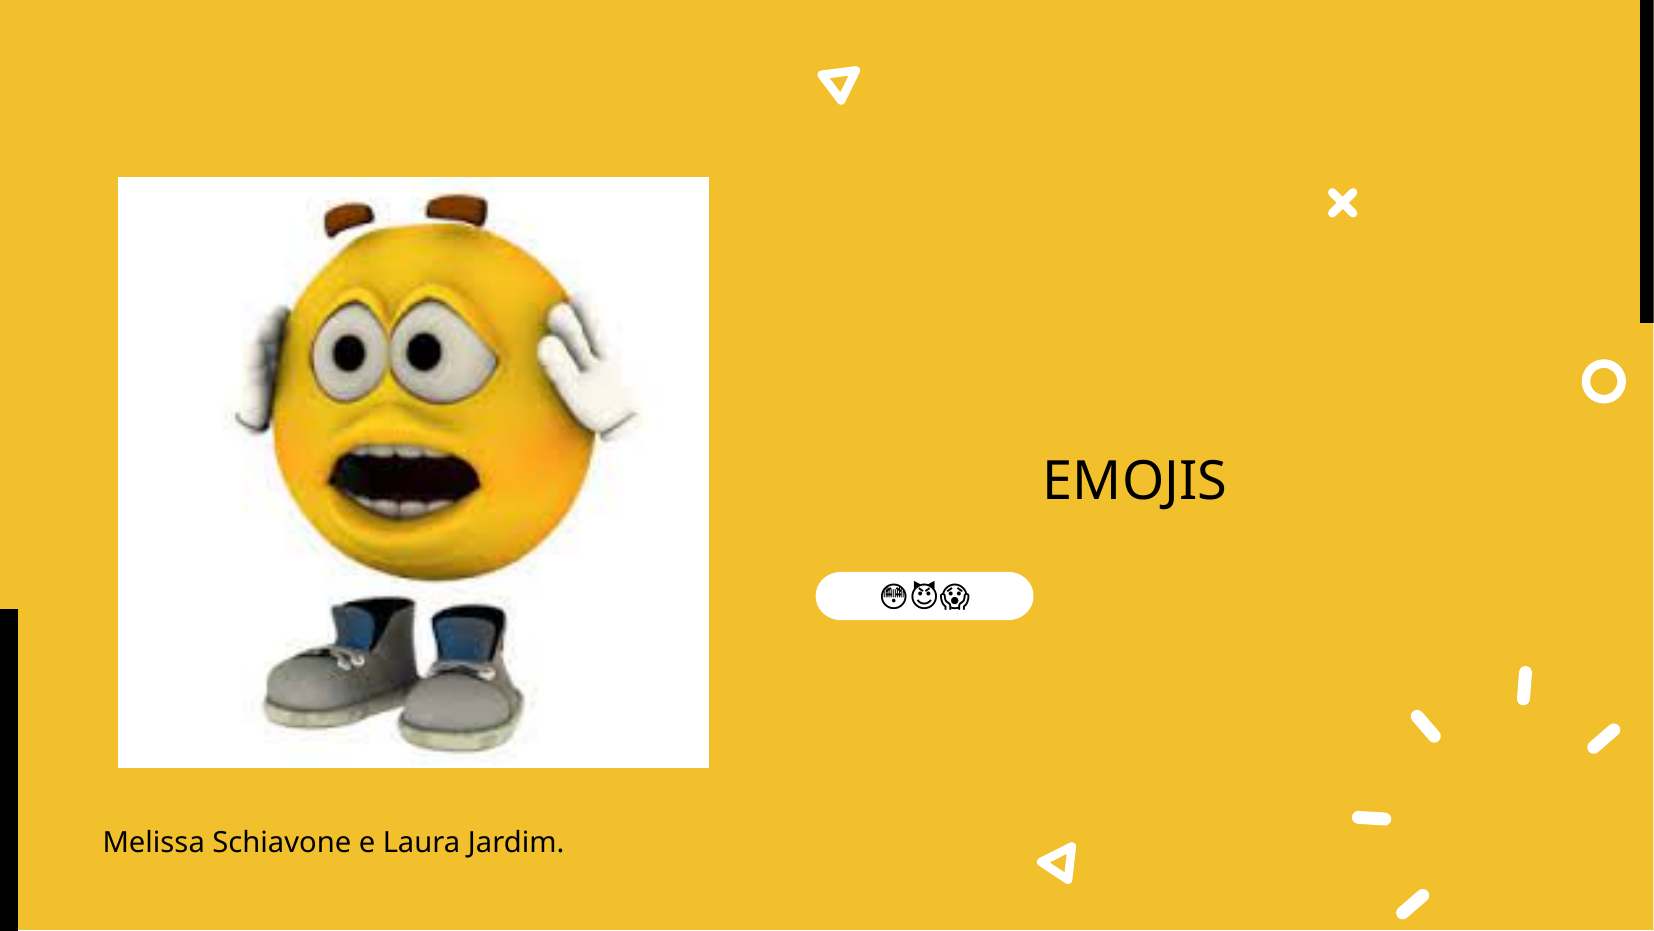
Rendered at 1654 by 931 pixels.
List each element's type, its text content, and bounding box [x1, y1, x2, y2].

text_box 😳😈🤓😱🥵 [815, 571, 1034, 621]
picture [118, 177, 709, 768]
text_box Melissa Schiavone e Laura Jardim. [102, 800, 763, 881]
title EMOJIS [816, 404, 1454, 553]
